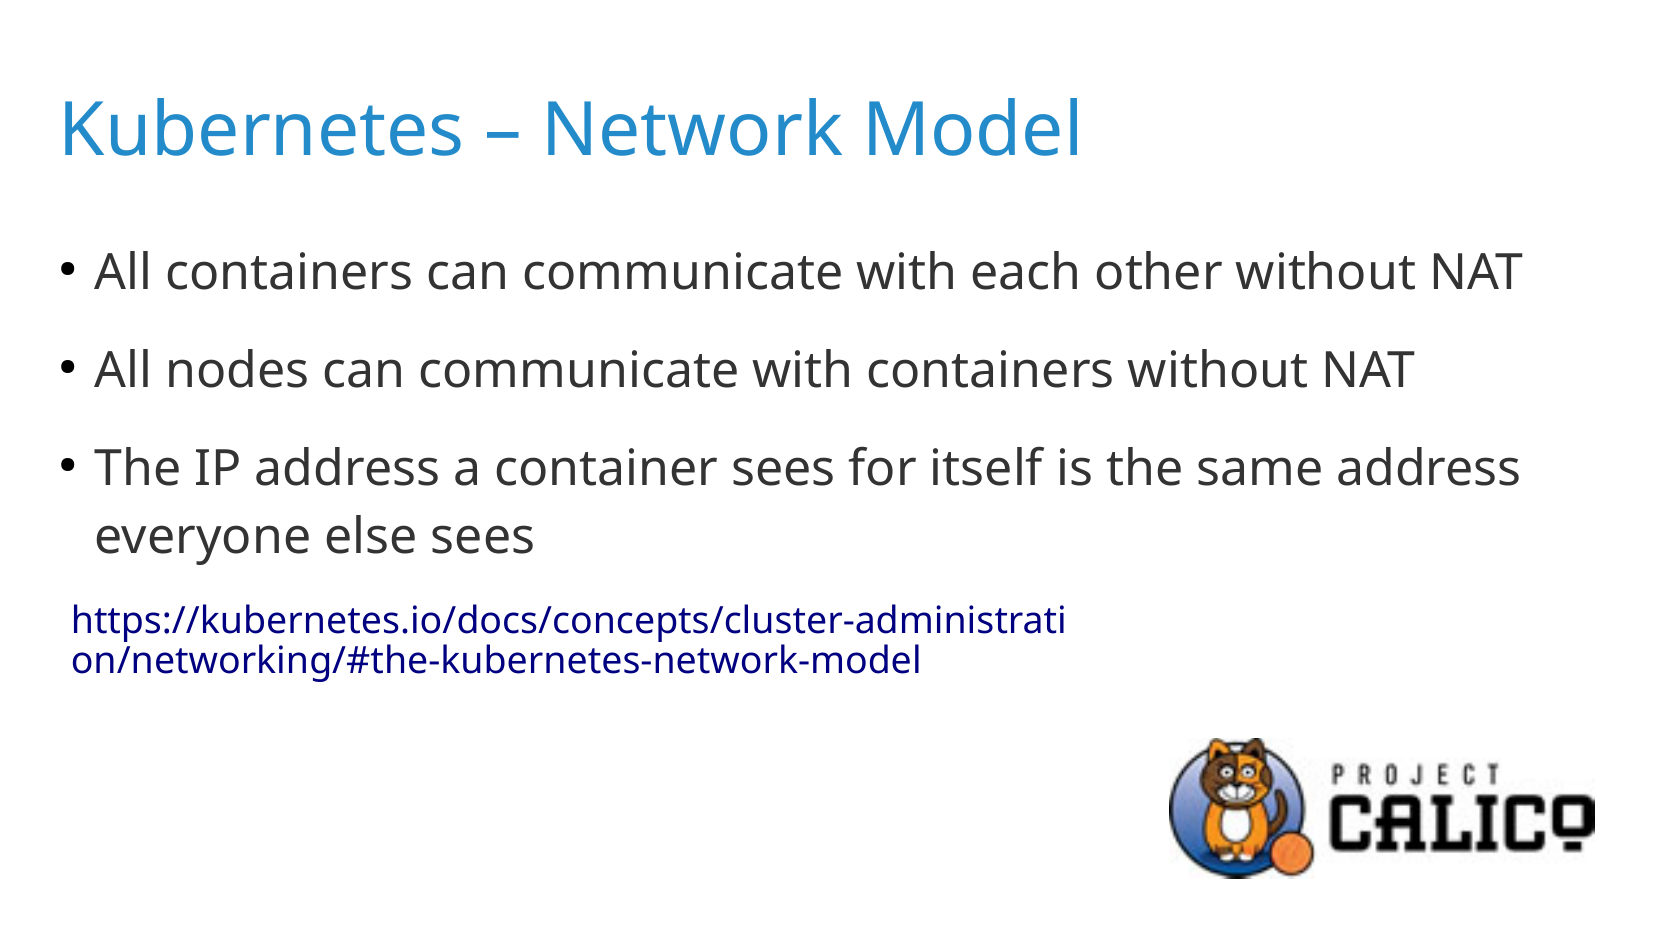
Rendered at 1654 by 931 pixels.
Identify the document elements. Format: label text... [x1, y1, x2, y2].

picture [1169, 738, 1595, 879]
list All containers can communicate with each other without NAT All nodes can communicate with containers without NAT The IP address a container sees for itself is the same address everyone else sees [59, 236, 1595, 768]
text_box https://kubernetes.io/docs/concepts/cluster-administration/networking/#the-kubernetes-network-model [64, 593, 1079, 886]
title Kubernetes – Network Model [59, 59, 1595, 178]
